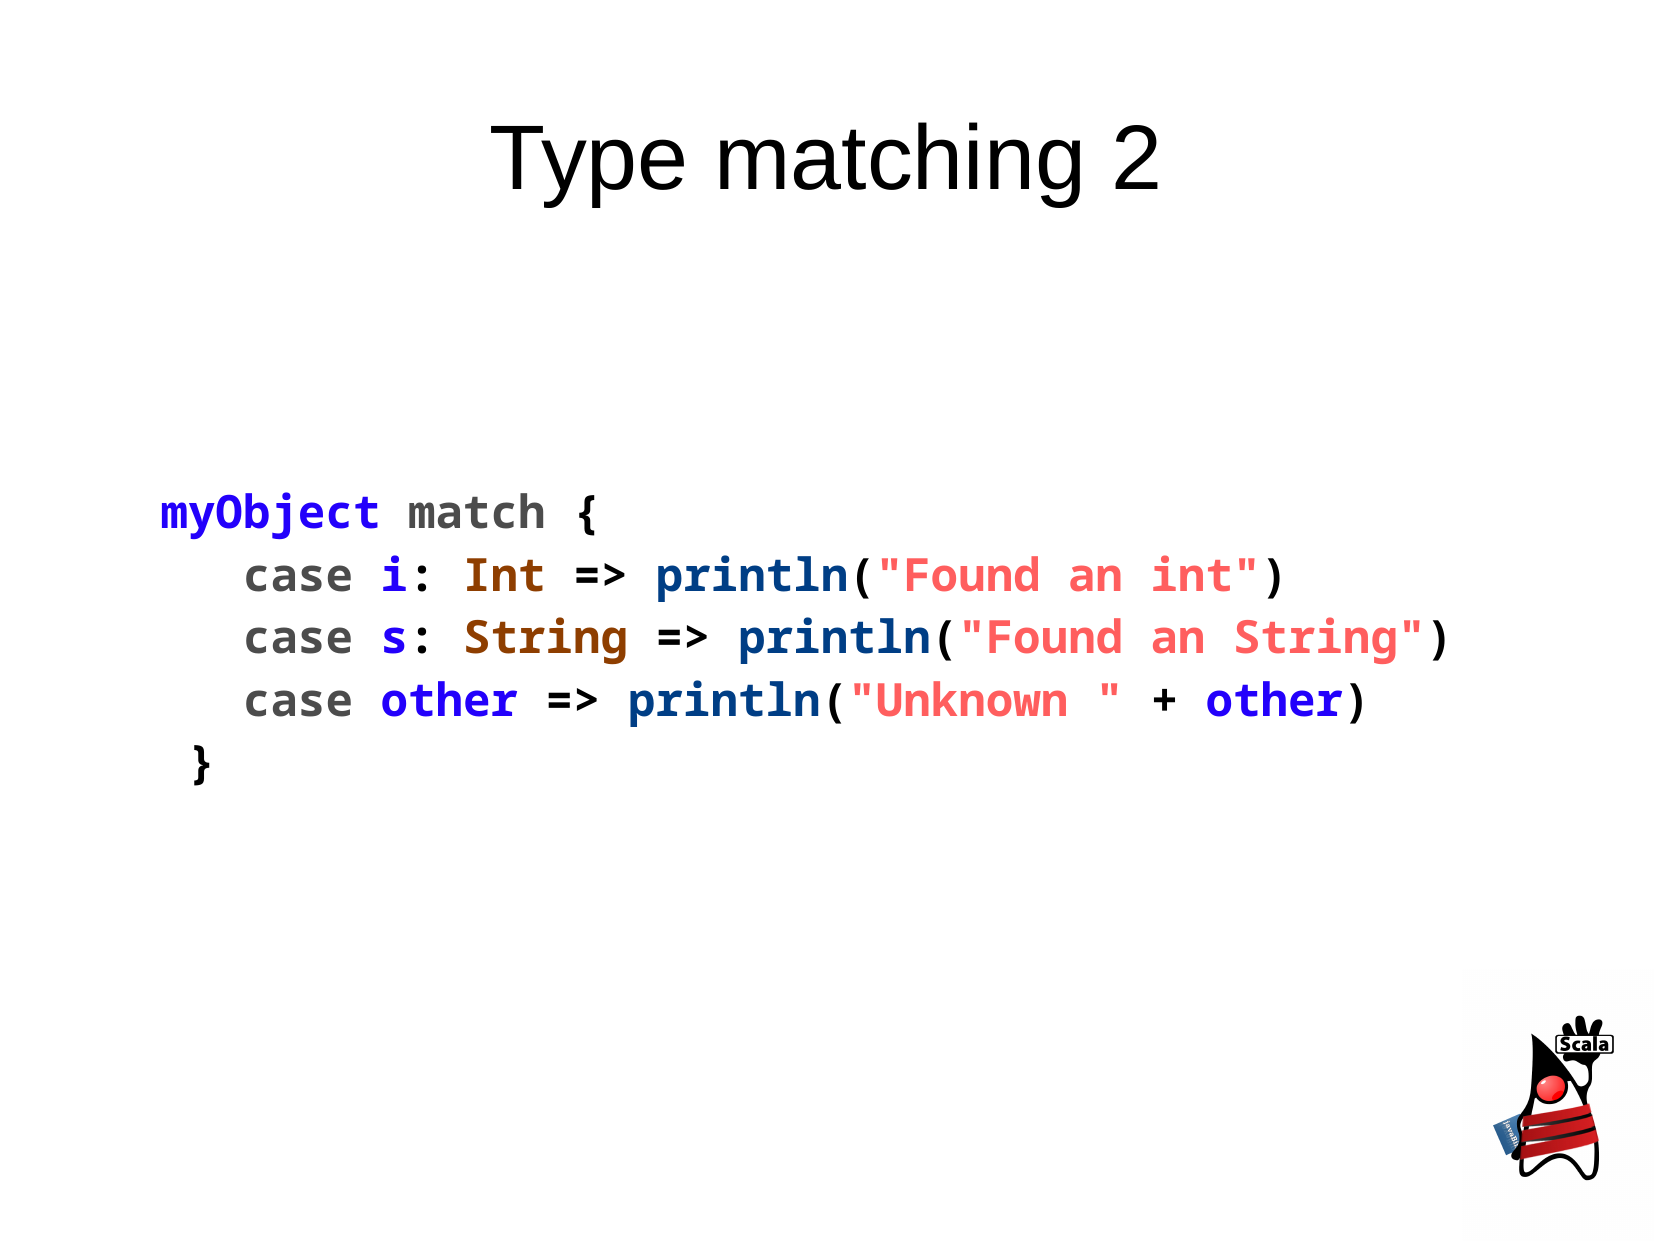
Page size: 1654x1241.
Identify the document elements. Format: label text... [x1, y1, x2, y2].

text_box Type matching 2 [82, 56, 1571, 250]
text_box myObject match { case i: Int => println("Found an int") case s: String => println("Found an String") case other => println("Unknown " + other) } [118, 472, 1654, 746]
